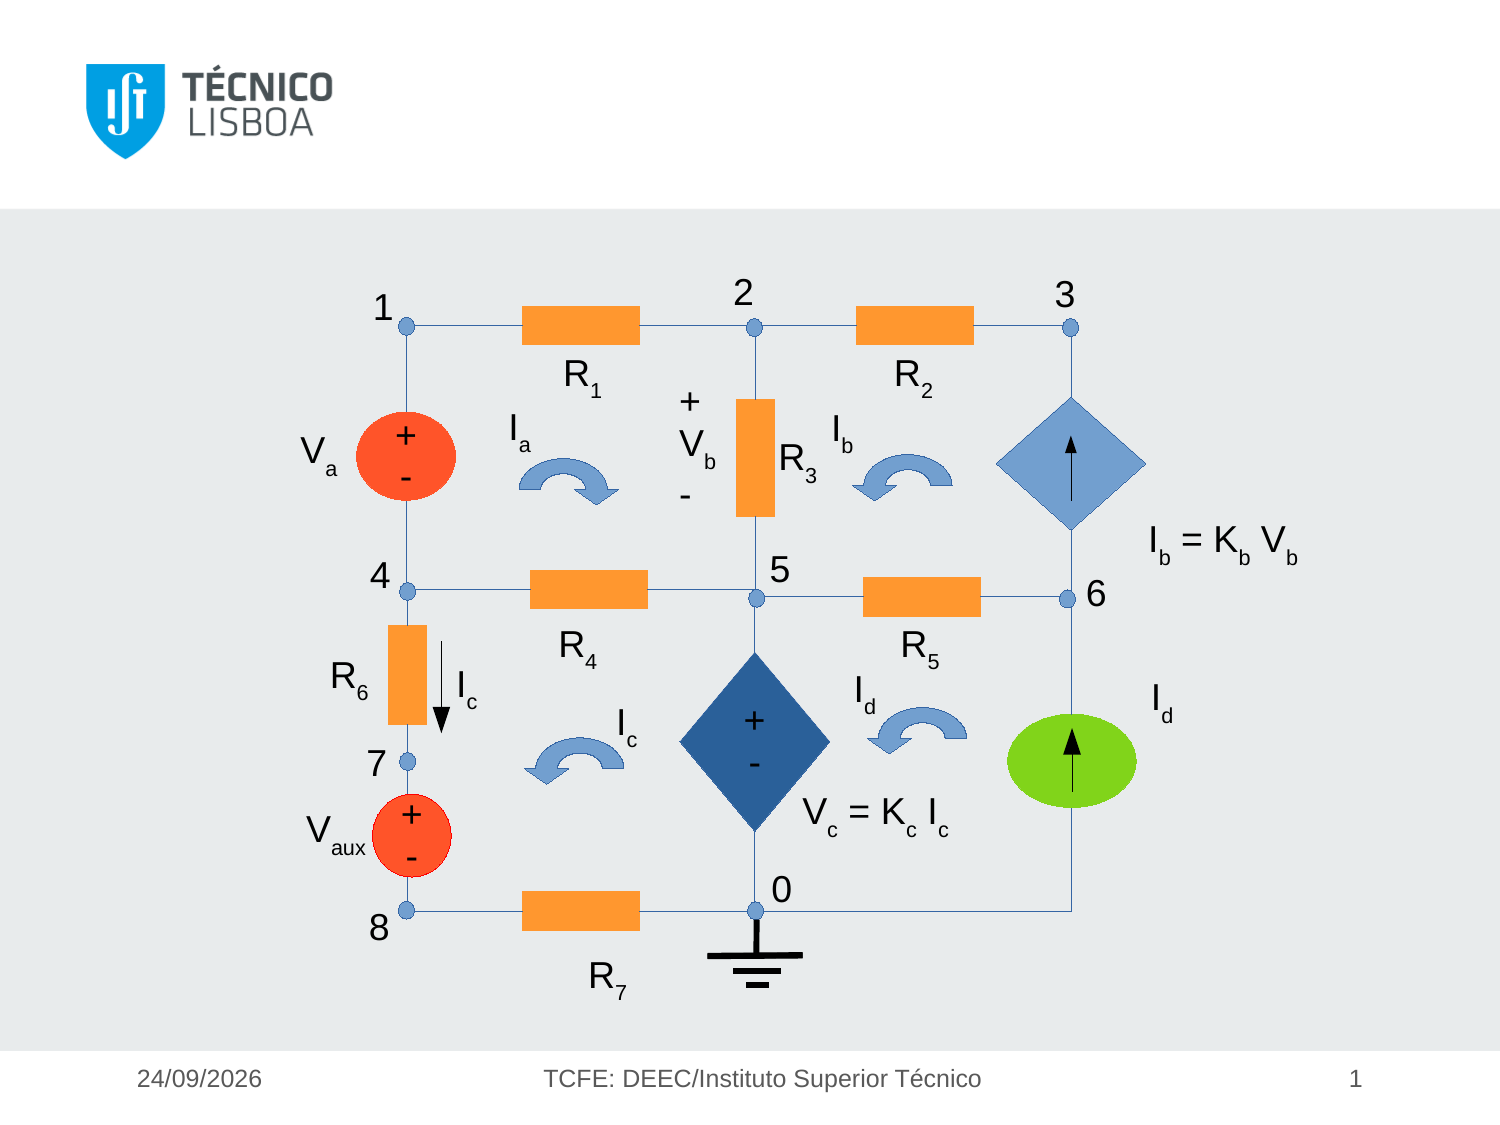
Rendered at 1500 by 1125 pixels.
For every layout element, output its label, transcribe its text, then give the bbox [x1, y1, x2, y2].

text_box [524, 737, 601, 785]
text_box + - [680, 652, 830, 832]
text_box R3 [763, 429, 845, 507]
text_box 3 [1039, 266, 1119, 344]
text_box [748, 589, 754, 607]
text_box Ia [493, 398, 573, 477]
text_box 6 [1071, 565, 1150, 643]
text_box [747, 901, 756, 919]
text_box [743, 399, 775, 517]
text_box R7 [573, 946, 655, 1025]
text_box [856, 306, 974, 345]
text_box [863, 577, 981, 617]
text_box [522, 306, 640, 345]
text_box [852, 478, 897, 501]
text_box 0 [756, 860, 836, 942]
text_box Ic [441, 655, 502, 734]
text_box Id [1136, 669, 1287, 748]
text_box Ic [601, 693, 680, 772]
text_box [1059, 589, 1071, 608]
text_box 1 [358, 279, 437, 357]
text_box 7 [351, 734, 431, 813]
text_box + - [381, 799, 452, 878]
text_box [996, 396, 1146, 530]
text_box [573, 459, 619, 505]
text_box R5 [885, 616, 967, 694]
text_box Va [285, 422, 365, 501]
text_box [895, 454, 953, 486]
text_box [1007, 714, 1137, 808]
picture [0, 0, 1500, 1125]
text_box R6 [315, 647, 396, 725]
text_box Id [838, 660, 918, 739]
text_box Vc = Kc Ic [787, 783, 1008, 861]
text_box 4 [355, 547, 434, 626]
text_box [530, 570, 648, 609]
text_box R4 [543, 616, 625, 694]
text_box + Vb - [664, 373, 743, 550]
text_box Ib = Kb Vb [1133, 511, 1346, 589]
text_box R2 [879, 344, 961, 423]
text_box + - [365, 412, 456, 501]
text_box Ib [816, 399, 895, 478]
text_box R1 [548, 344, 630, 423]
text_box Vaux [291, 801, 381, 868]
text_box [522, 891, 640, 931]
text_box [519, 477, 550, 490]
text_box [918, 707, 967, 739]
text_box [868, 739, 911, 754]
text_box 8 [354, 899, 433, 977]
text_box 5 [754, 541, 834, 619]
text_box 2 [718, 263, 797, 342]
text_box [388, 626, 427, 725]
